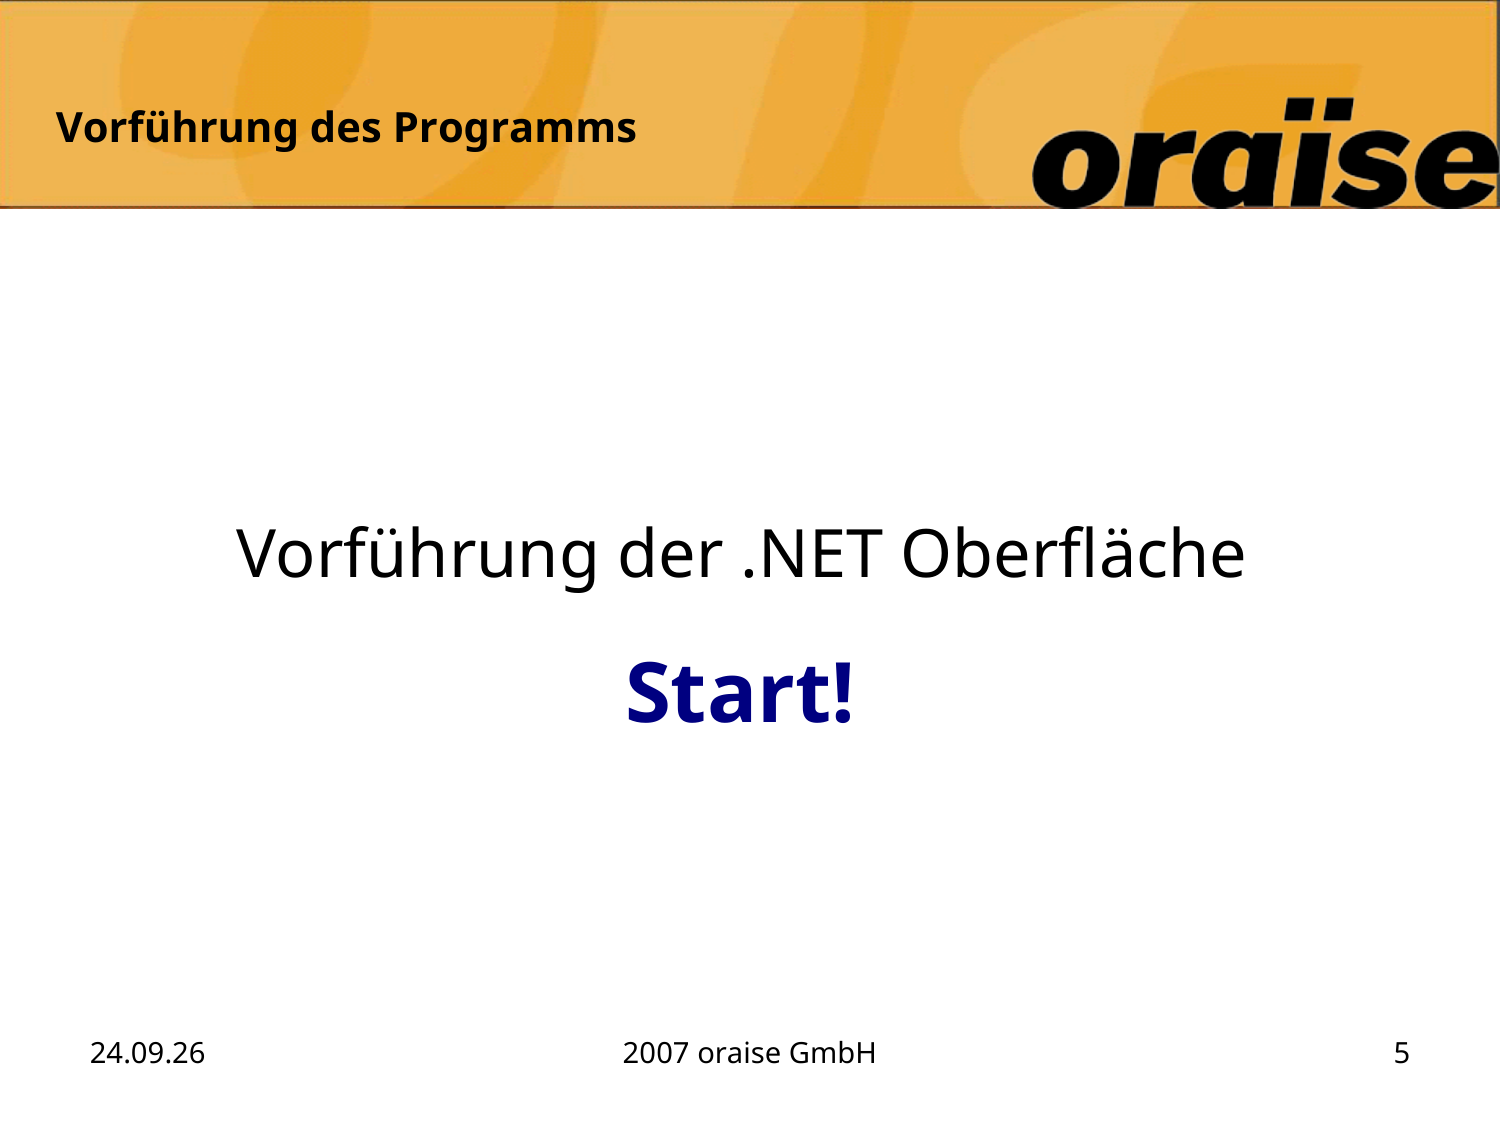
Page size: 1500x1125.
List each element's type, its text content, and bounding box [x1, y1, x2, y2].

picture [1032, 97, 1500, 209]
chart [0, 0, 1500, 209]
text_box Start! [610, 625, 1063, 815]
subtitle Vorführung der .NET Oberfläche [67, 209, 1418, 916]
text_box Vorführung des Programms [41, 90, 975, 163]
